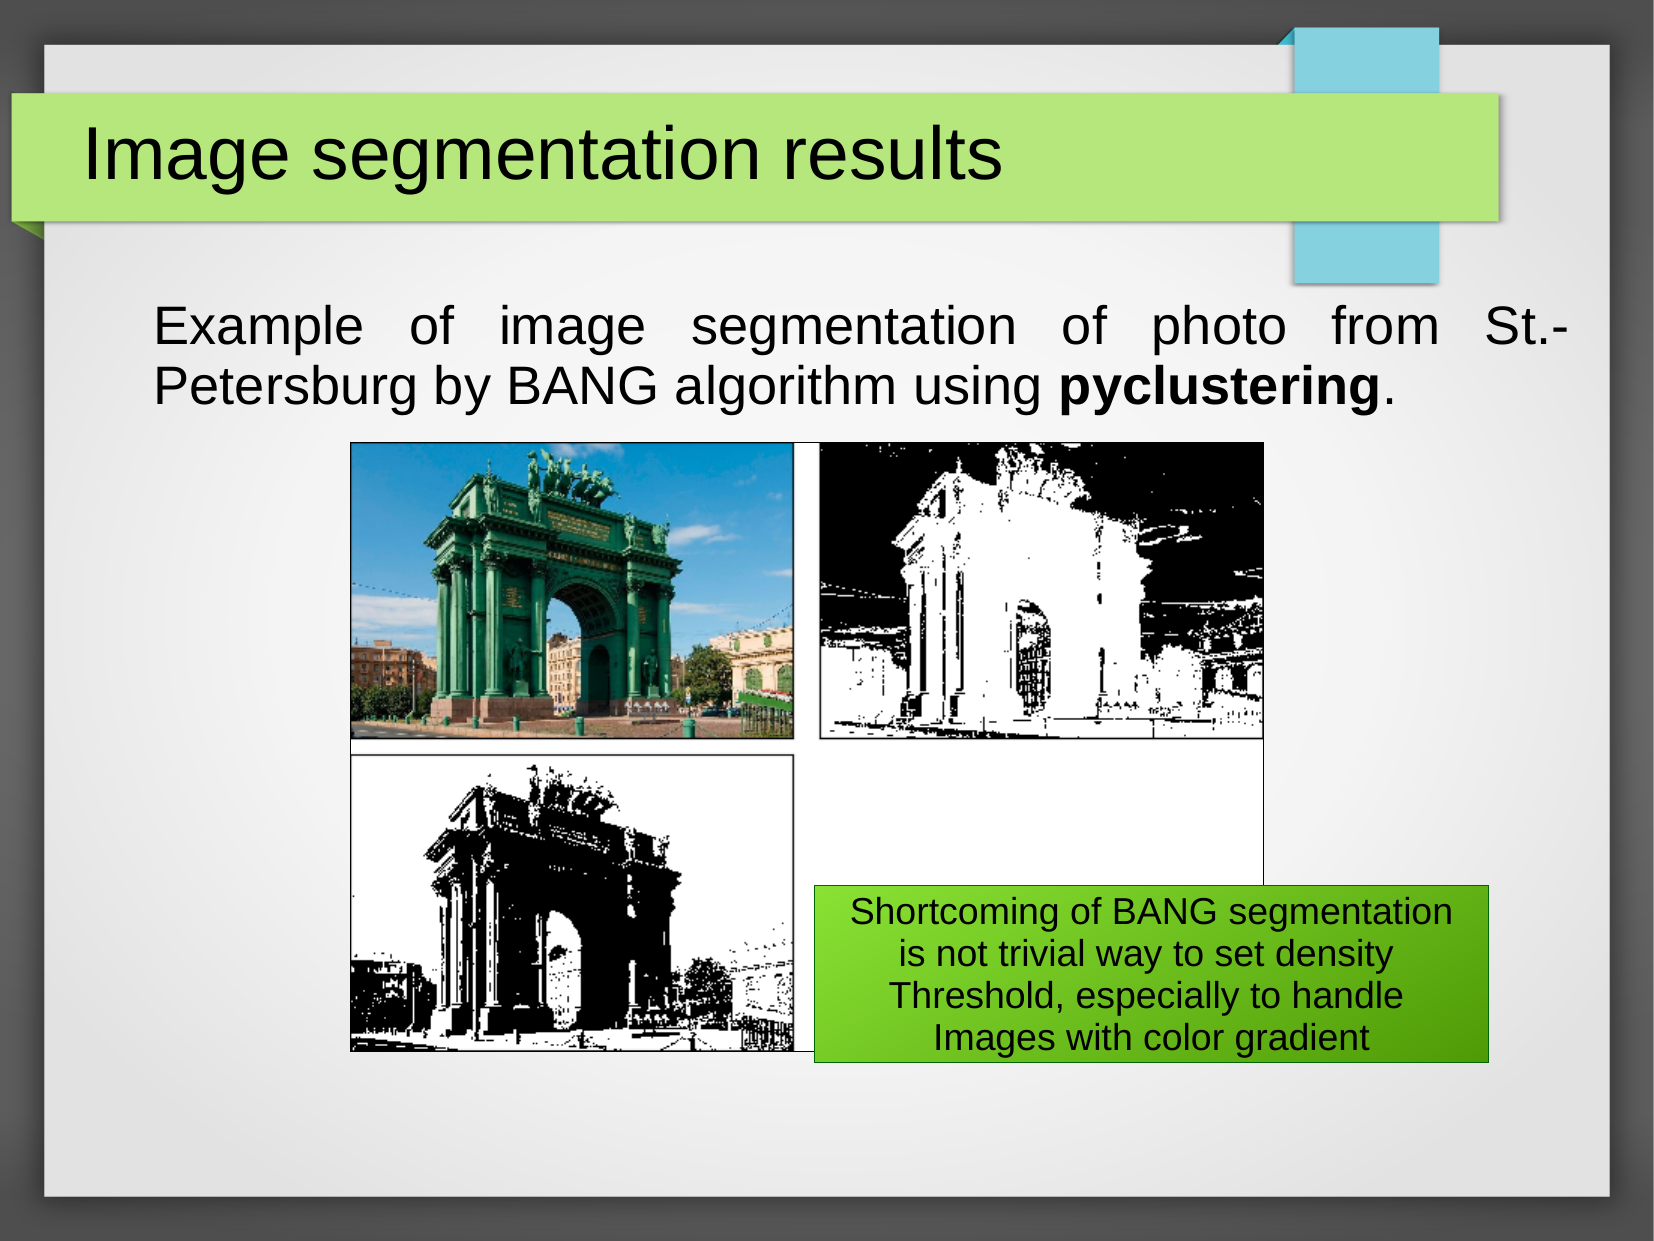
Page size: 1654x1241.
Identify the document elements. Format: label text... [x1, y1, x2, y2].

text_box Shortcoming of BANG segmentation is not trivial way to set density Threshold, especially to handle Images with color gradient [814, 885, 1489, 1063]
picture [0, 0, 1654, 1241]
title Image segmentation results [82, 94, 1264, 213]
list Example of image segmentation of photo from St.-Petersburg by BANG algorithm using pyclustering. [82, 295, 1571, 1015]
